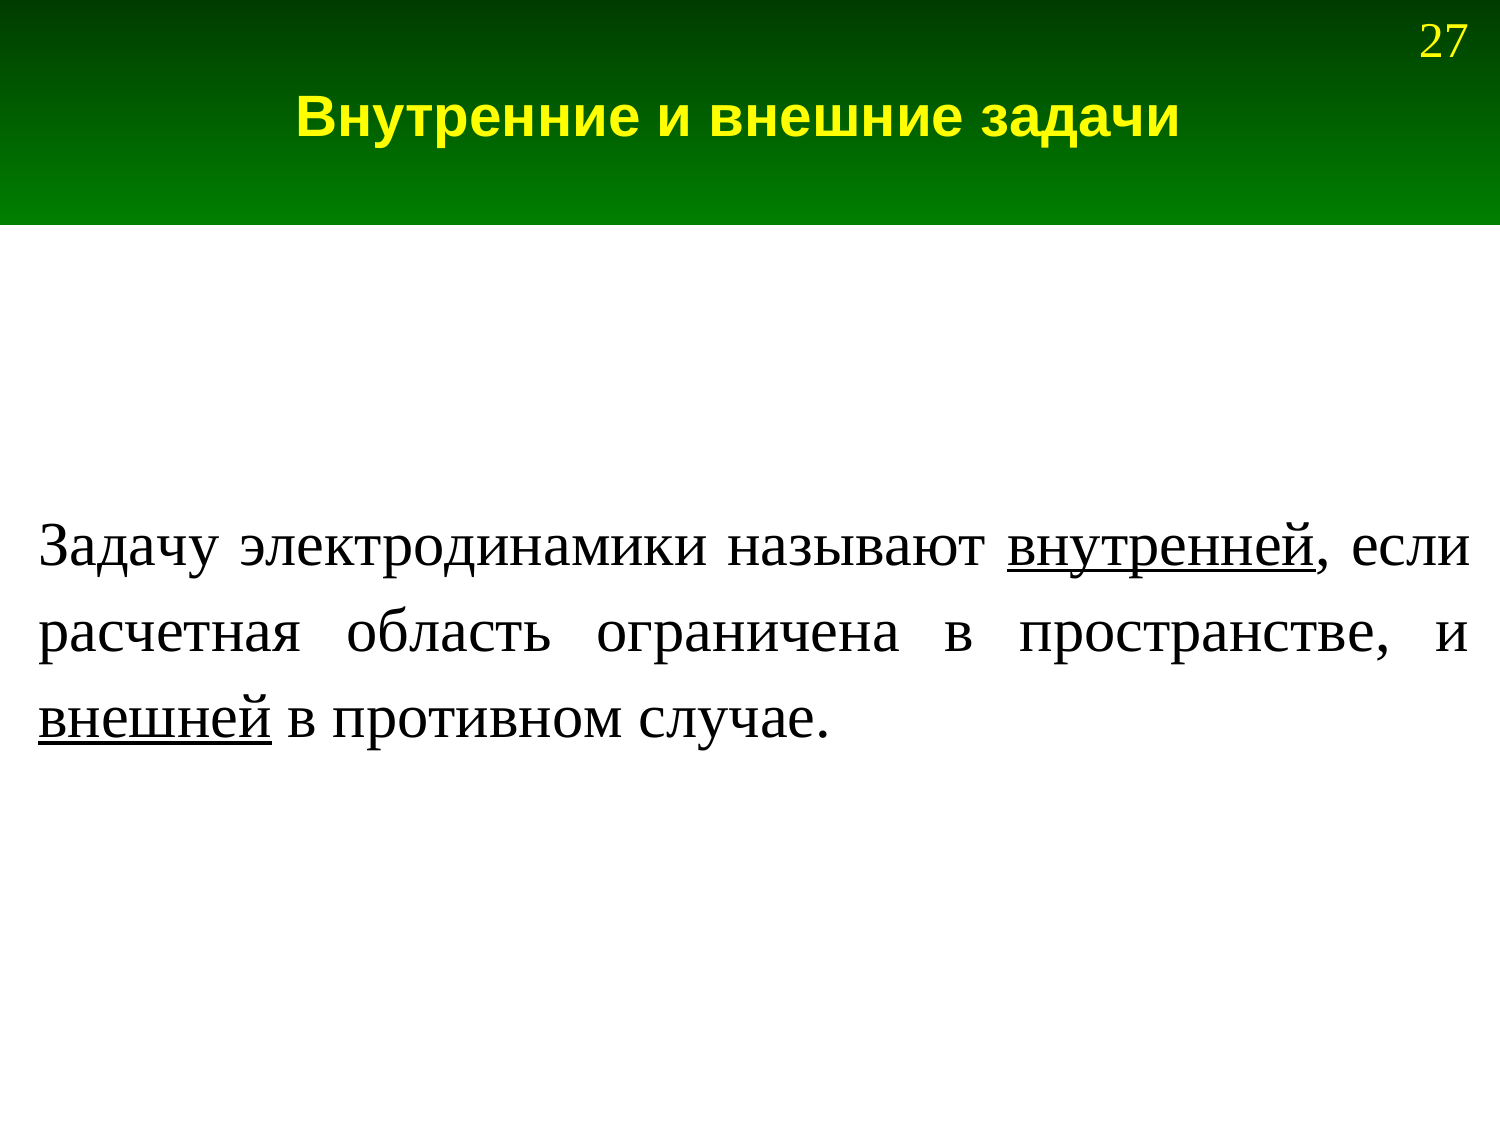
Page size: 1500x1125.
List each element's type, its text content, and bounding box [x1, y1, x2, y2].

title Внутренние и внешние задачи [88, 18, 1389, 207]
text_box Задачу электродинамики называют внутренней, если расчетная область ограничена в пространстве, и внешней в противном случае. [23, 484, 1489, 758]
